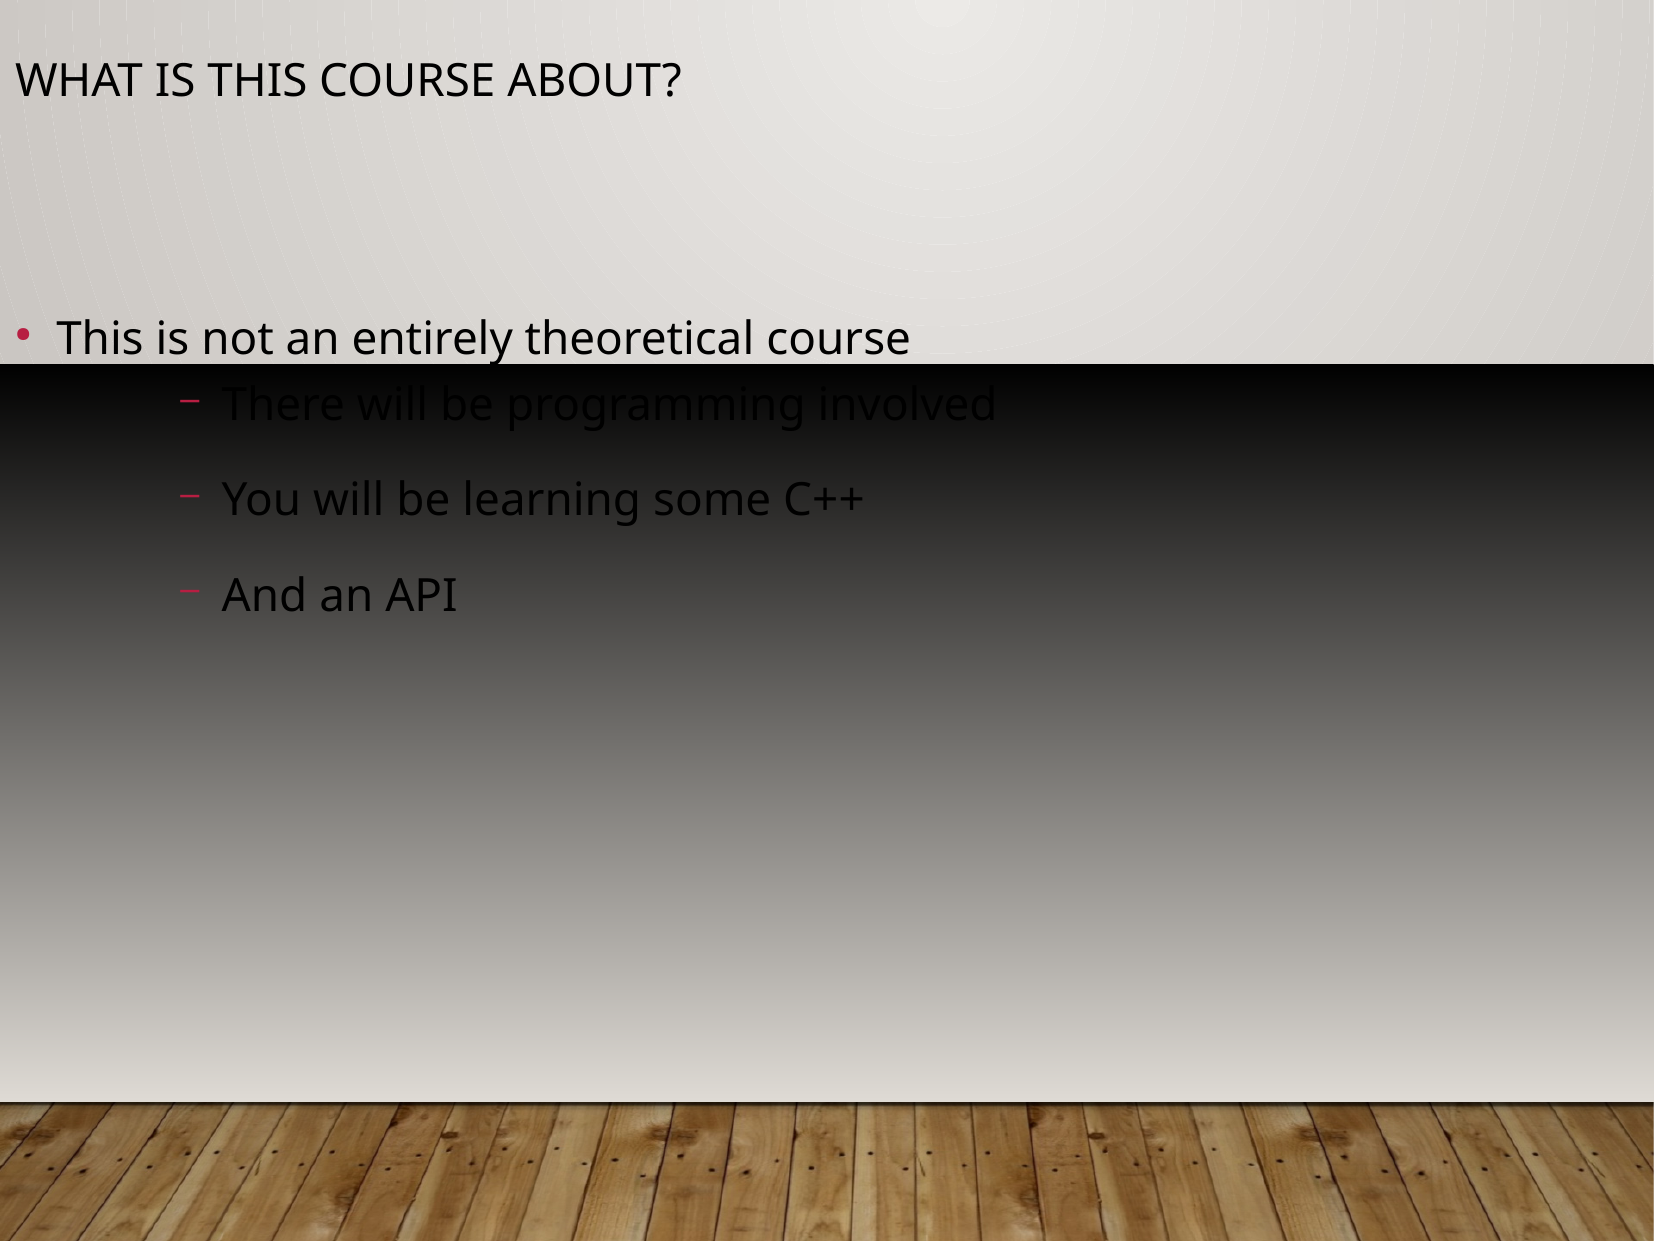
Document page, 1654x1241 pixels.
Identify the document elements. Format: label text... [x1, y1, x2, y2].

title What is this course about? [0, 49, 1489, 257]
list This is not an entirely theoretical course There will be programming involved You will be learning some C++ And an API [0, 290, 1489, 1010]
